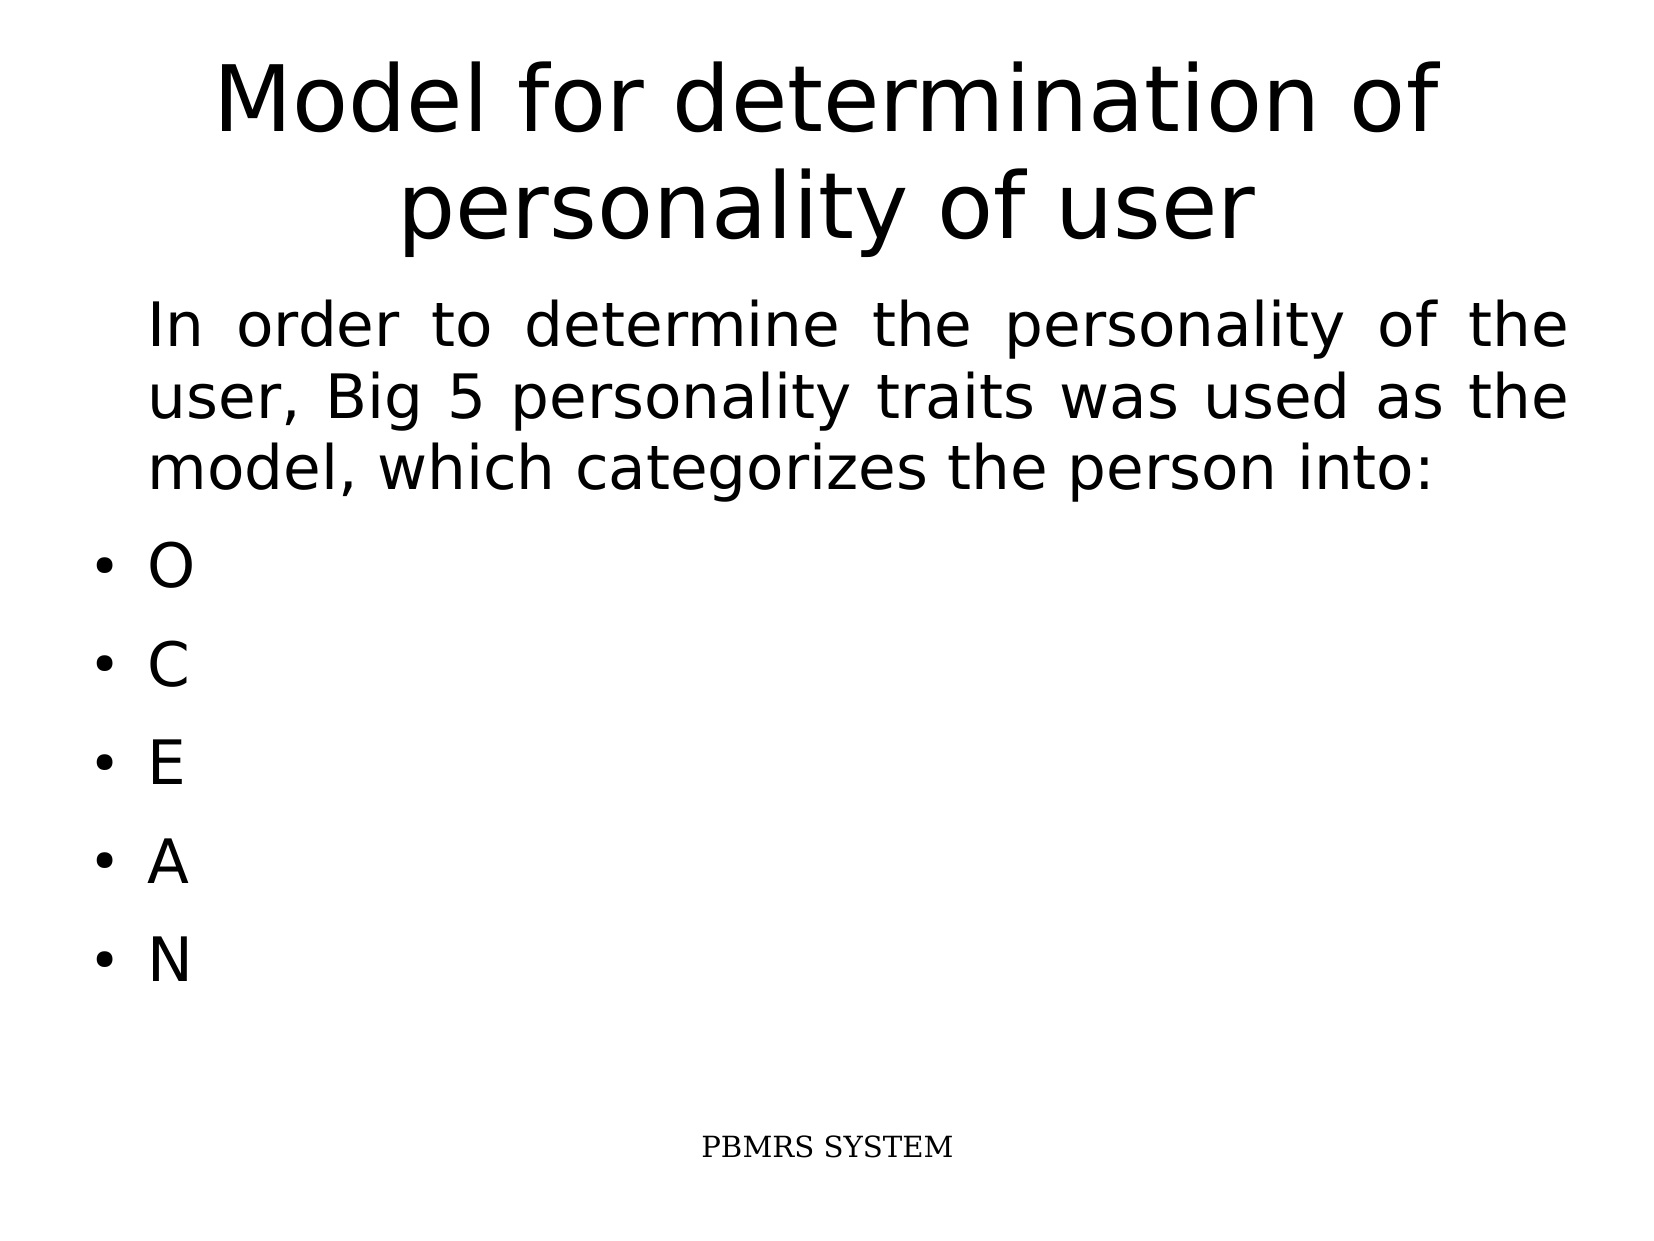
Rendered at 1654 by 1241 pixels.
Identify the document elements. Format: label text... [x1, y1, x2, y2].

title Model for determination of personality of user [82, 46, 1571, 260]
list In order to determine the personality of the user, Big 5 personality traits was used as the model, which categorizes the person into: O C E A N [82, 290, 1571, 1010]
